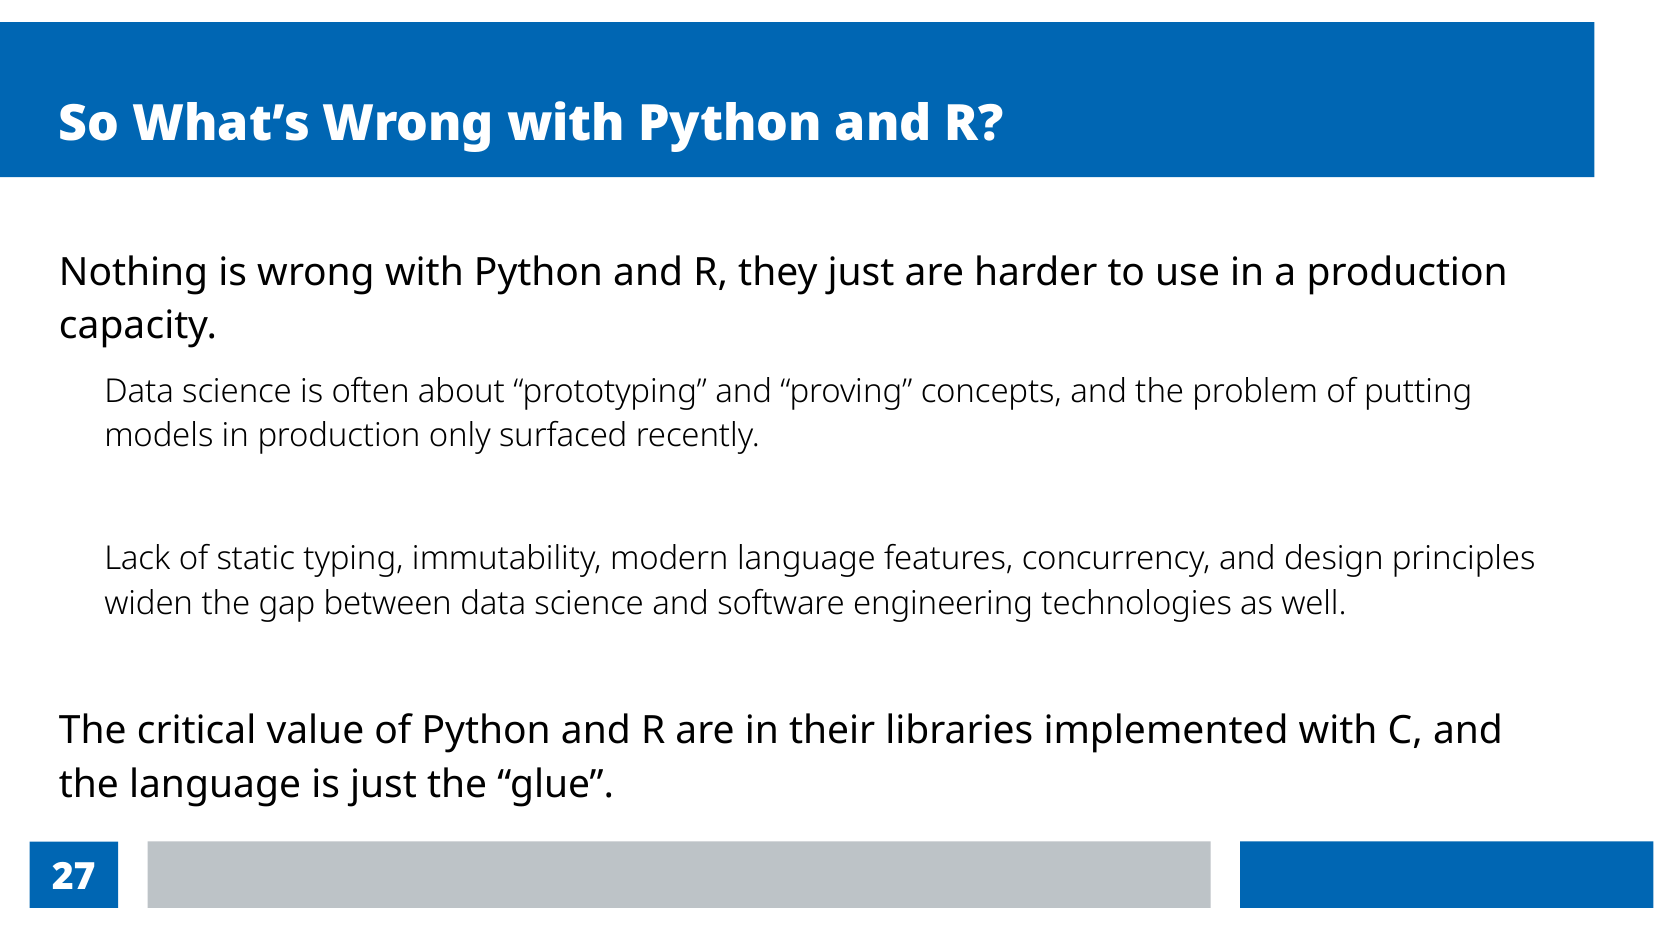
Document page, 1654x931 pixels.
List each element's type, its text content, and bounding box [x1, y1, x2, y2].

title So What’s Wrong with Python and R? [59, 44, 1595, 156]
list Nothing is wrong with Python and R, they just are harder to use in a production capacity. Data science is often about “prototyping” and “proving” concepts, and the problem of putting models in production only surfaced recently. Lack of static typing, immutability, modern language features, concurrency, and design principles widen the gap between data science and software engineering technologies as well. The critical value of Python and R are in their libraries implemented with C, and the language is just the “glue”. [59, 243, 1565, 820]
